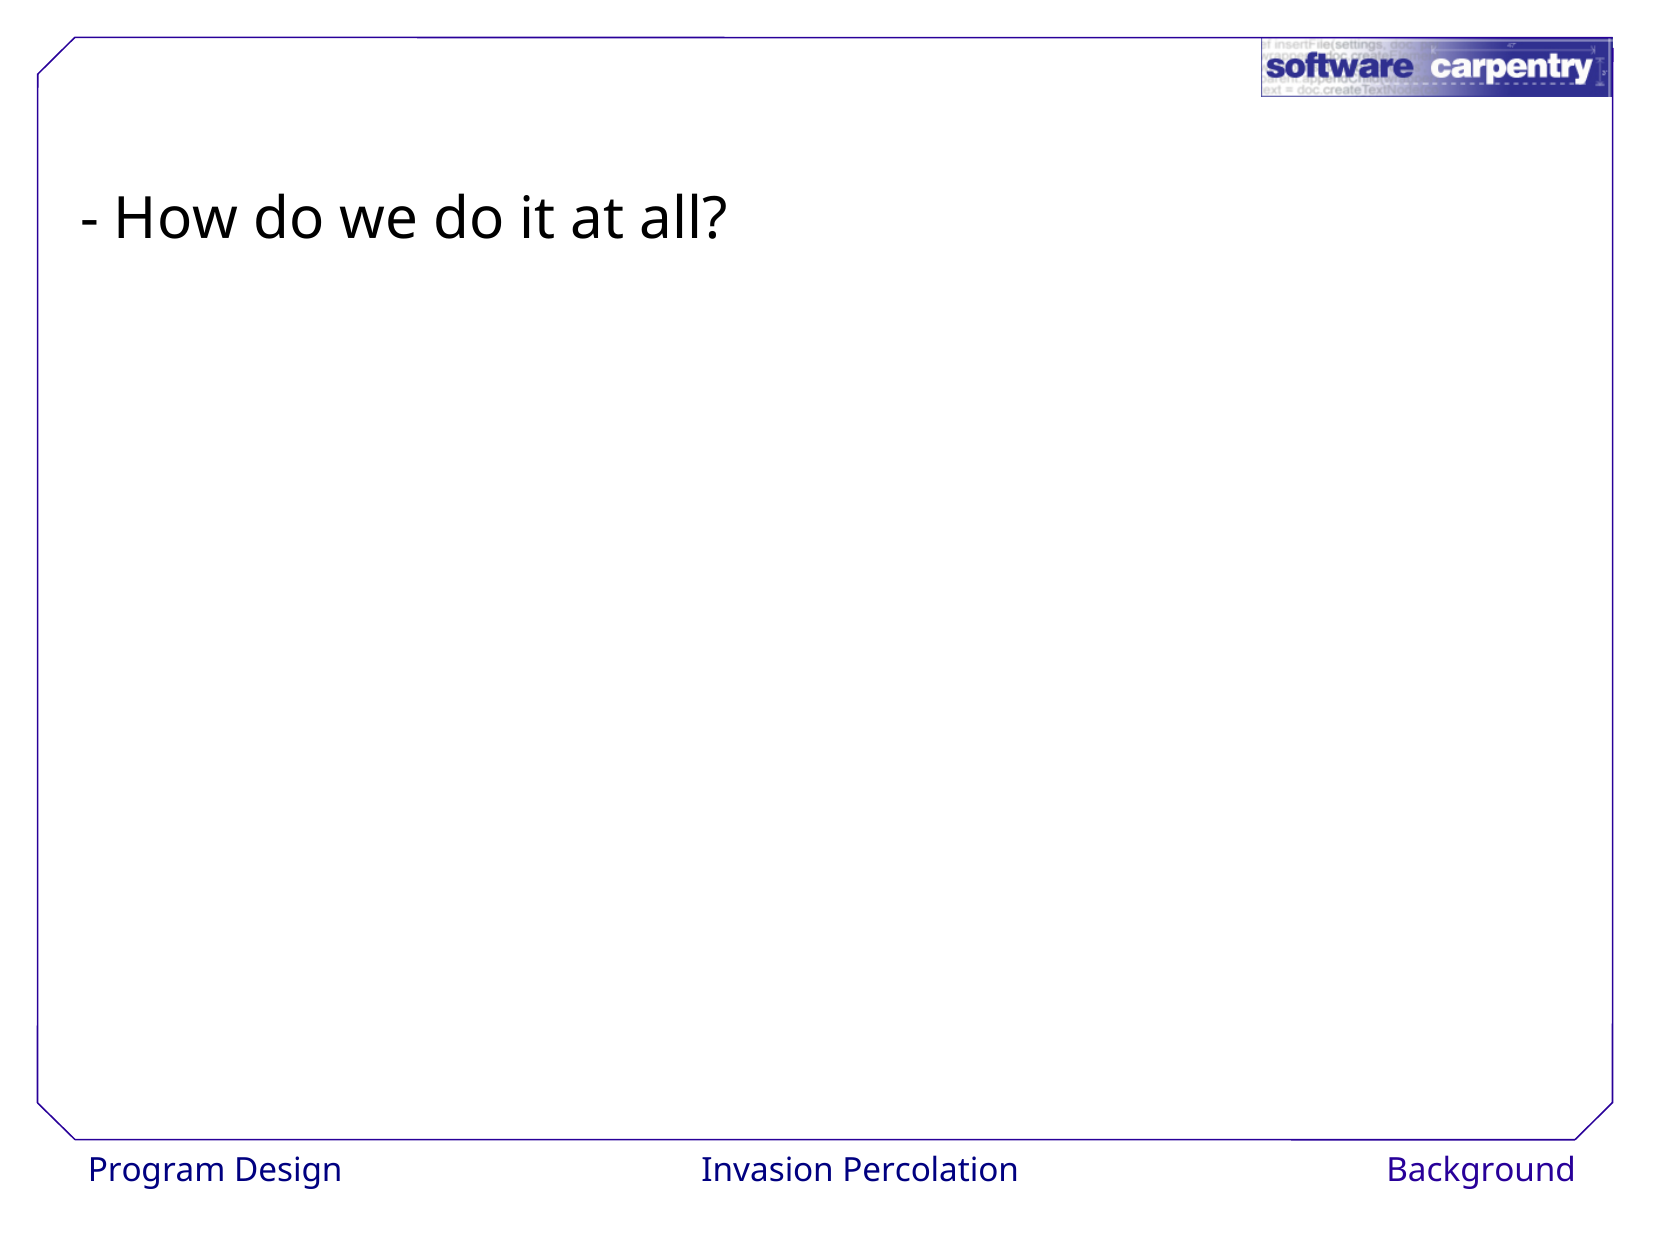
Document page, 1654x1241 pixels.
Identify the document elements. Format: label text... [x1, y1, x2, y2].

text_box - How do we do it at all? [65, 138, 893, 259]
picture [1261, 39, 1613, 97]
